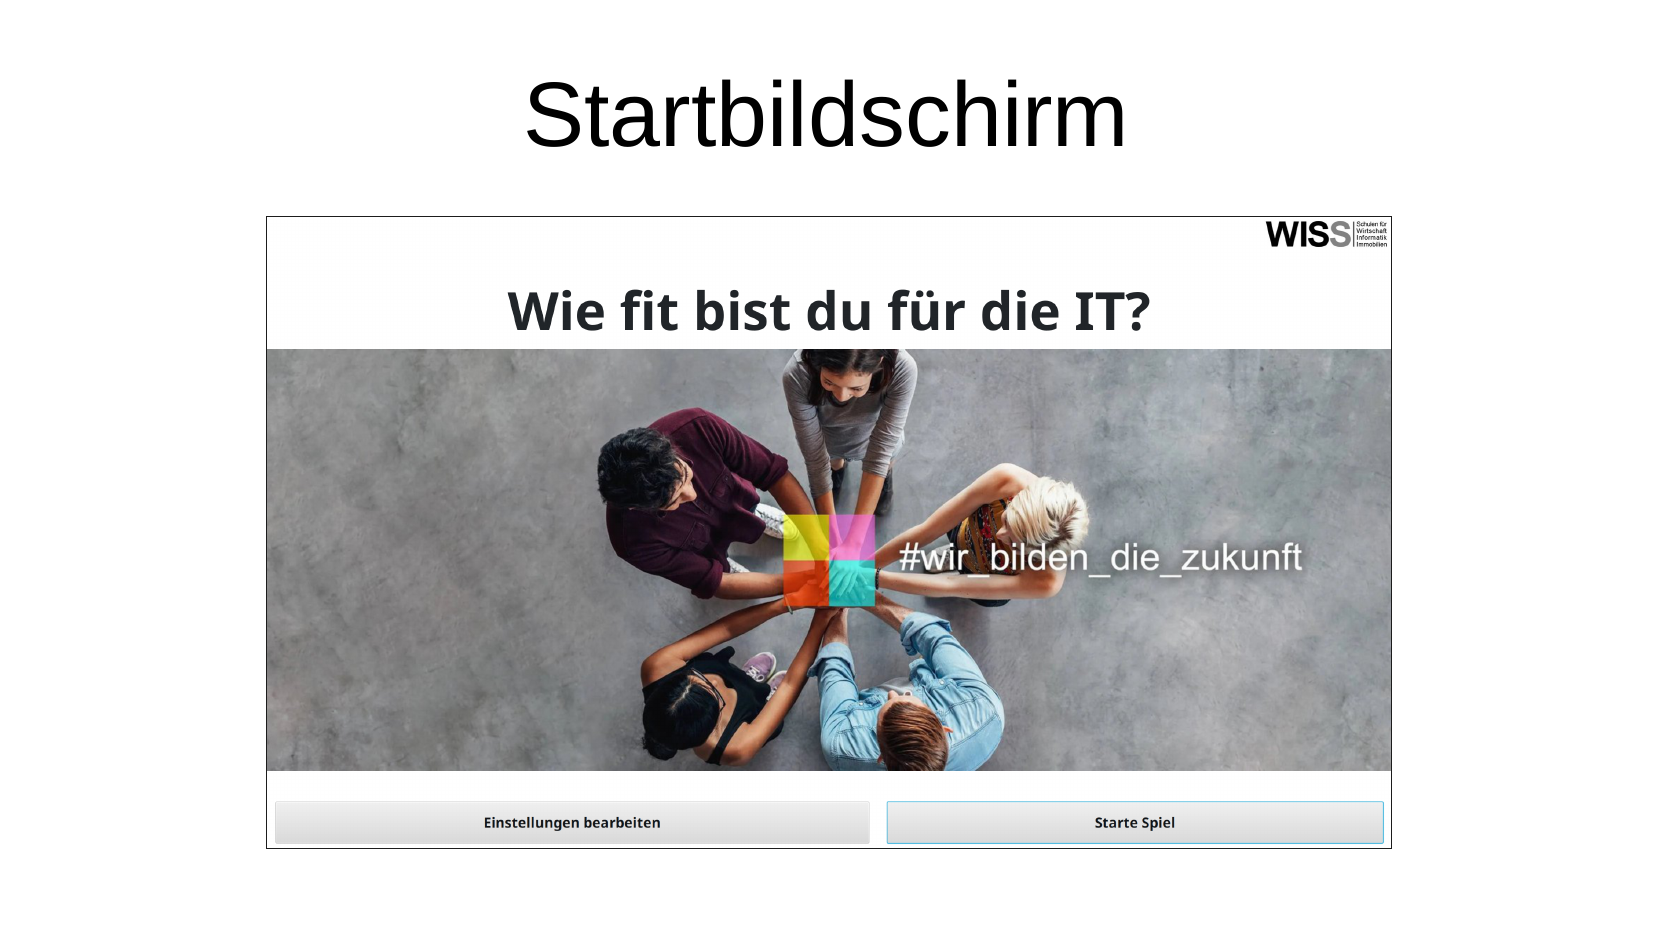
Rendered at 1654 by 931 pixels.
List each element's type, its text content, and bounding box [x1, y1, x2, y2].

title Startbildschirm [82, 37, 1571, 193]
picture [266, 216, 1392, 849]
